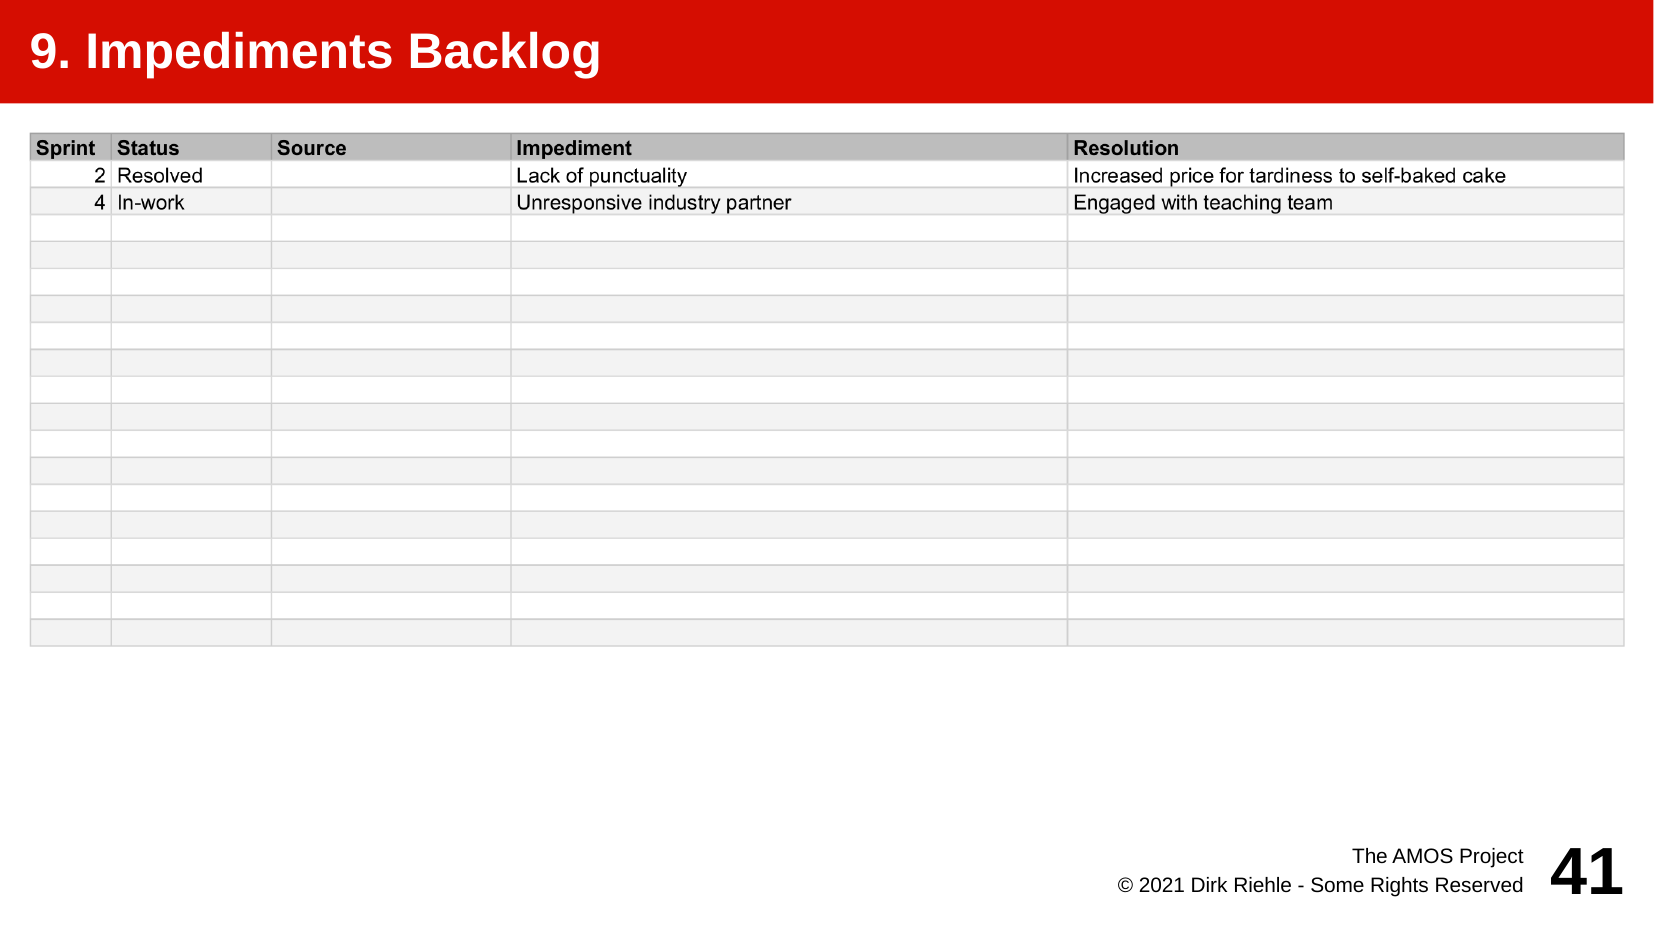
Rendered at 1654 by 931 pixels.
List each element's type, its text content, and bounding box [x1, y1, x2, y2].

title 9. Impediments Backlog [0, 0, 1654, 104]
picture [29, 132, 1625, 647]
